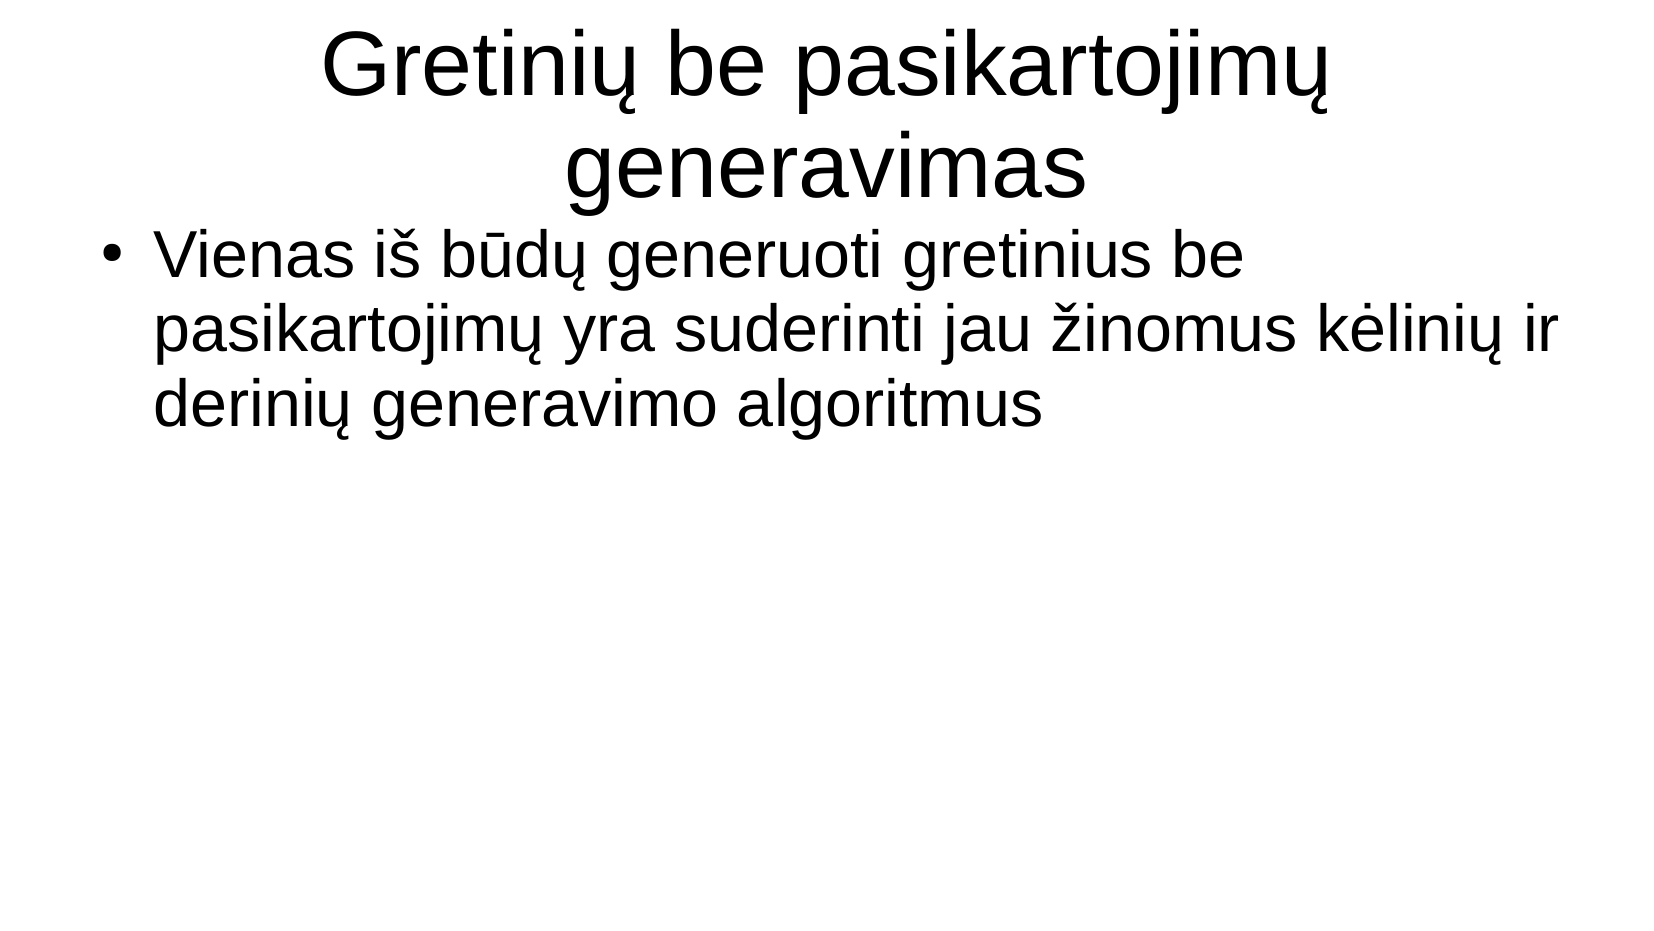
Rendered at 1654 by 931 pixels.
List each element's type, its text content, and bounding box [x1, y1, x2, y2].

title Gretinių be pasikartojimų generavimas [82, 12, 1571, 217]
list Vienas iš būdų generuoti gretinius be pasikartojimų yra suderinti jau žinomus kėlinių ir derinių generavimo algoritmus [82, 217, 1571, 757]
